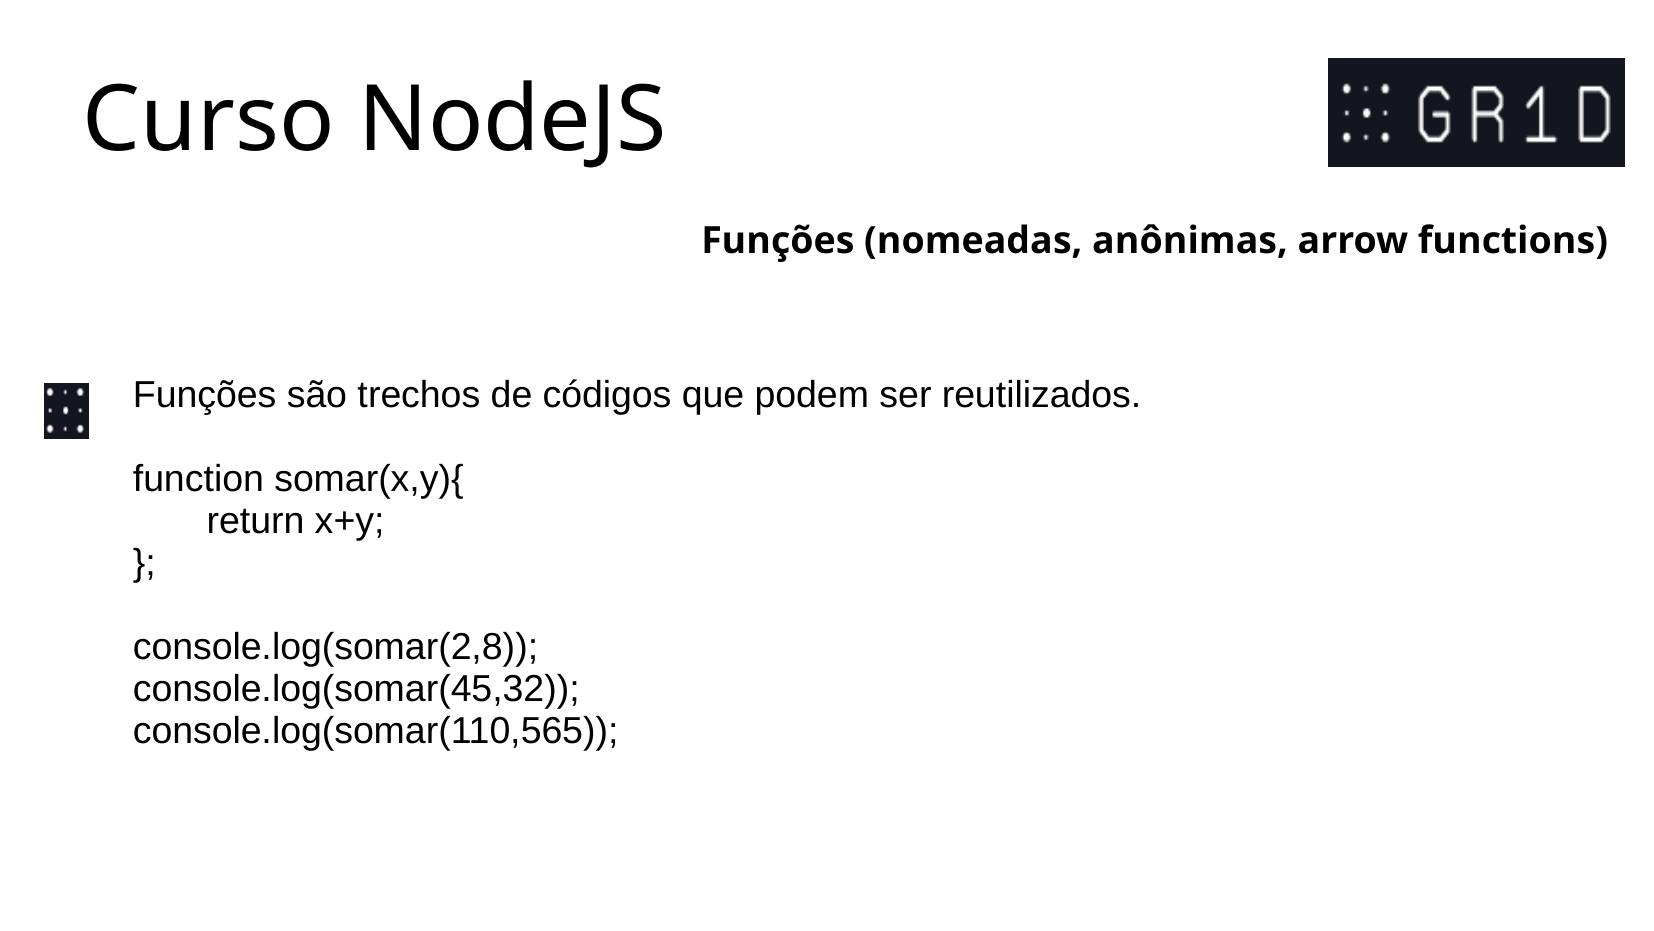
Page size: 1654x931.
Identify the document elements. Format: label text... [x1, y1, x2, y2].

title Curso NodeJS [82, 37, 1571, 193]
text_box Funções (nomeadas, anônimas, arrow functions) [118, 206, 1625, 264]
picture [44, 383, 89, 439]
picture [1328, 58, 1625, 167]
text_box Funções são trechos de códigos que podem ser reutilizados. function somar(x,y){ return x+y; }; console.log(somar(2,8)); console.log(somar(45,32)); console.log(somar(110,565)); [118, 365, 1625, 886]
